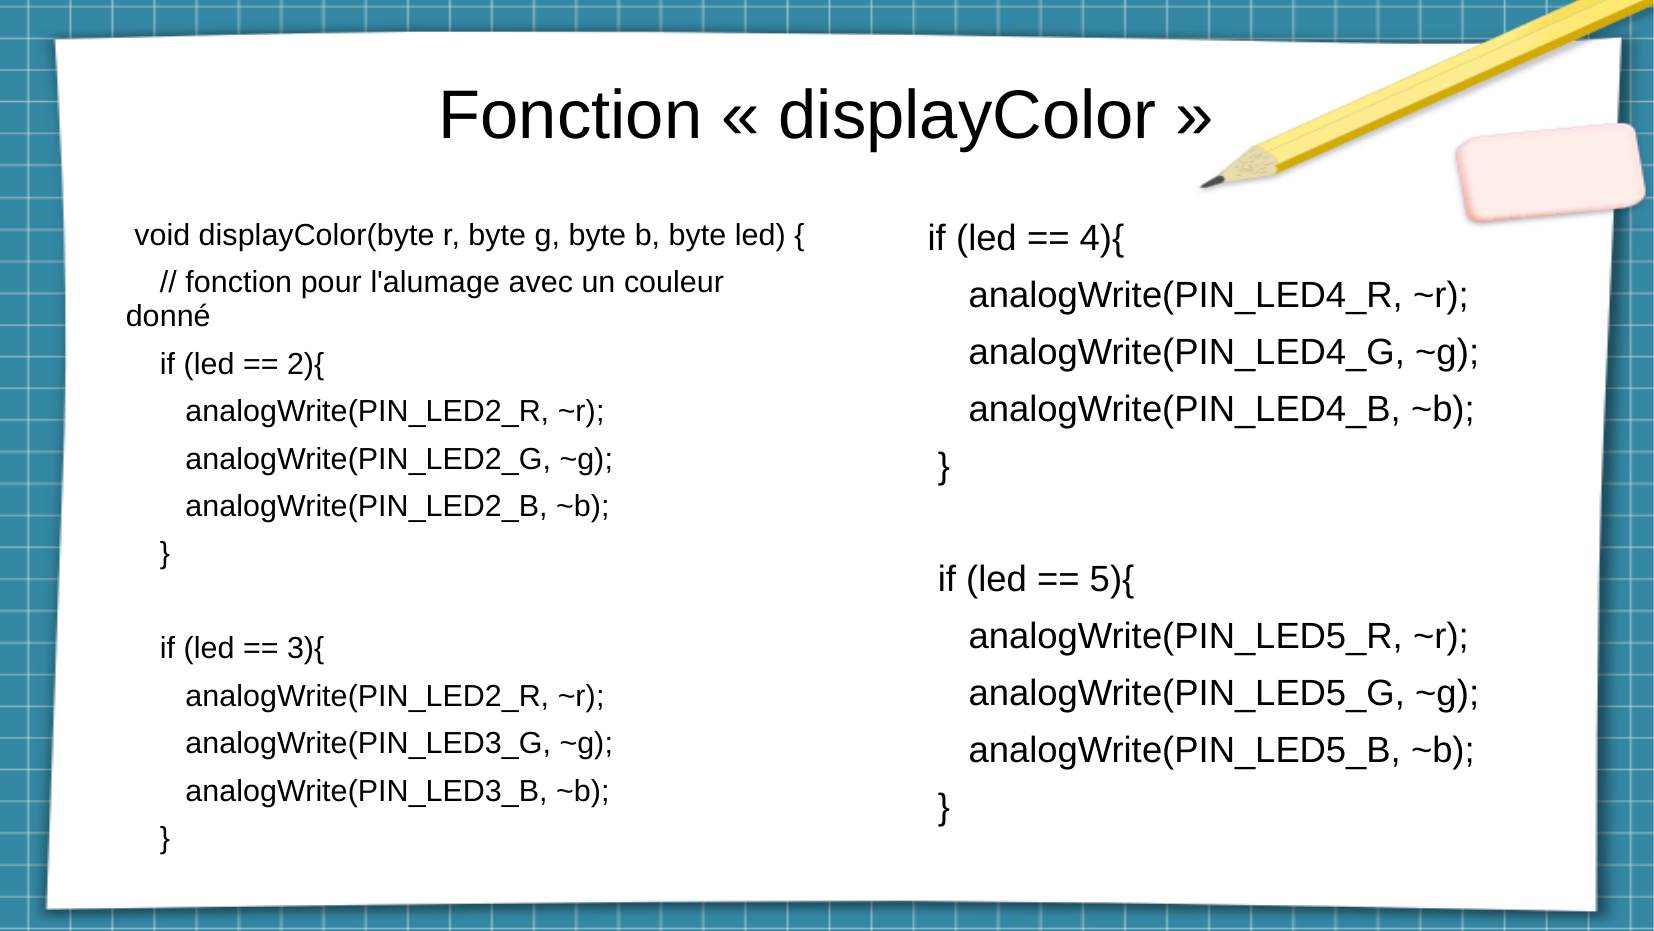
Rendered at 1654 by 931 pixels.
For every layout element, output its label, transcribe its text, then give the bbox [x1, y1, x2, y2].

picture [0, 0, 1654, 931]
list if (led == 4){ analogWrite(PIN_LED4_R, ~r); analogWrite(PIN_LED4_G, ~g); analogWrite(PIN_LED4_B, ~b); } if (led == 5){ analogWrite(PIN_LED5_R, ~r); analogWrite(PIN_LED5_G, ~g); analogWrite(PIN_LED5_B, ~b); } [845, 217, 1572, 839]
title Fonction « displayColor » [82, 37, 1571, 193]
list void displayColor(byte r, byte g, byte b, byte led) { // fonction pour l'alumage avec un couleur donné if (led == 2){ analogWrite(PIN_LED2_R, ~r); analogWrite(PIN_LED2_G, ~g); analogWrite(PIN_LED2_B, ~b); } if (led == 3){ analogWrite(PIN_LED2_R, ~r); analogWrite(PIN_LED3_G, ~g); analogWrite(PIN_LED3_B, ~b); } [82, 217, 809, 875]
